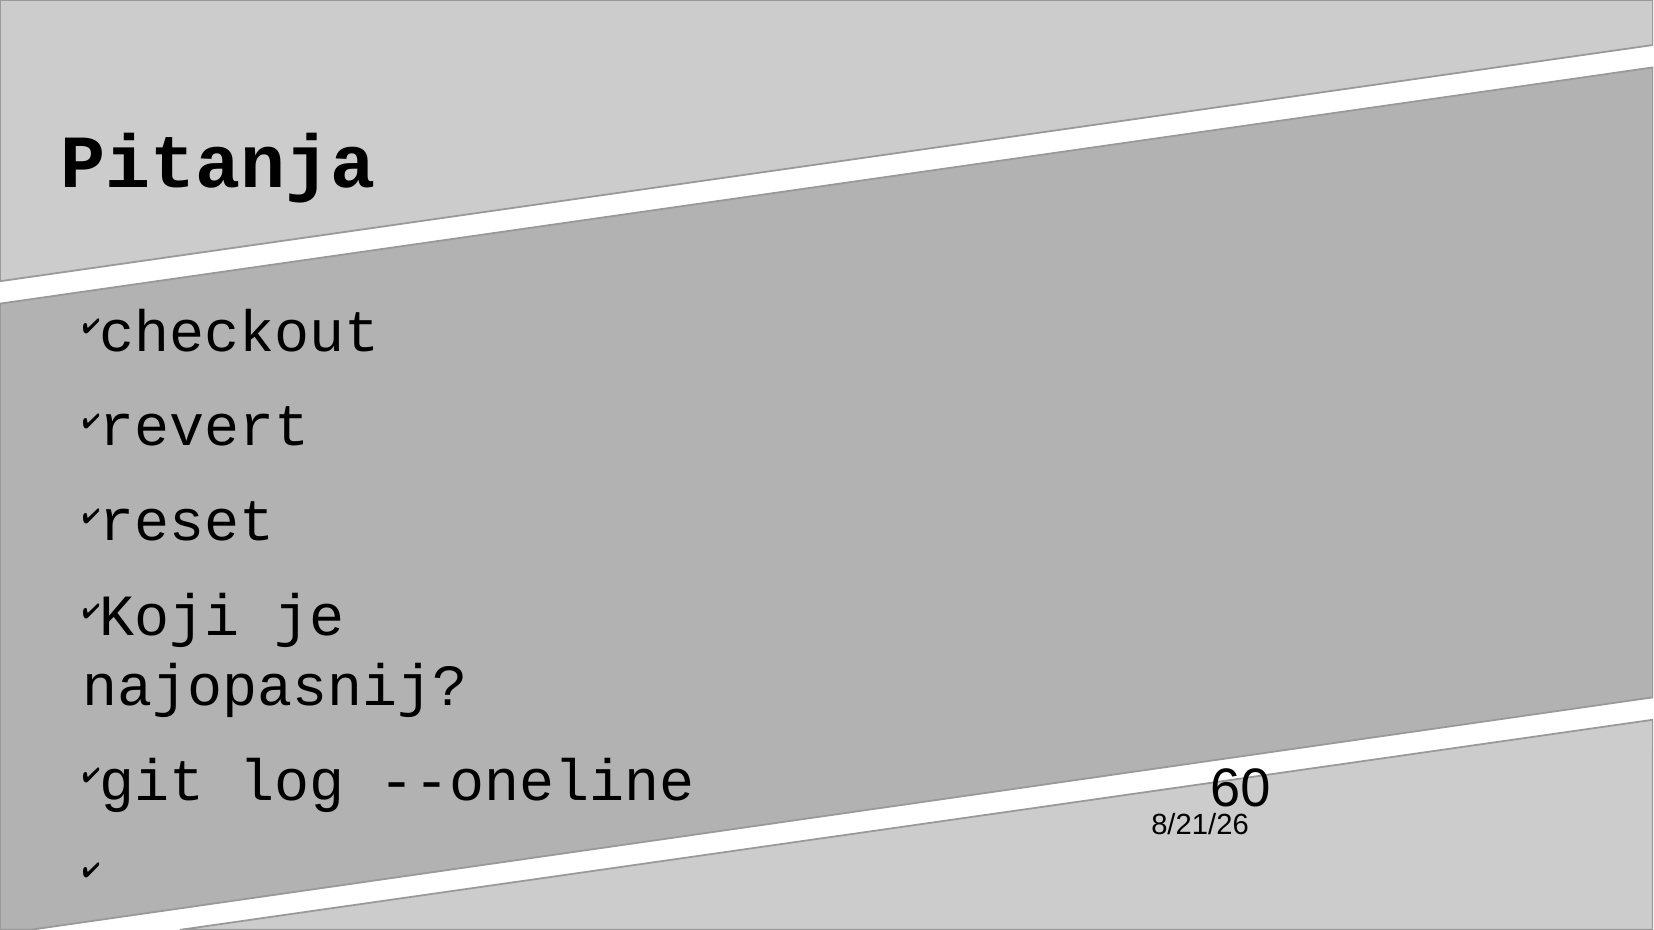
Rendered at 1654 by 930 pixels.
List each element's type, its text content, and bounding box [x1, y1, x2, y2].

text_box Pitanja [60, 112, 1538, 203]
text_box [1210, 752, 1624, 817]
list checkout revert reset Koji je najopasnij? git log --oneline [82, 292, 713, 833]
text_box 7/1/2023 [1151, 805, 1624, 871]
